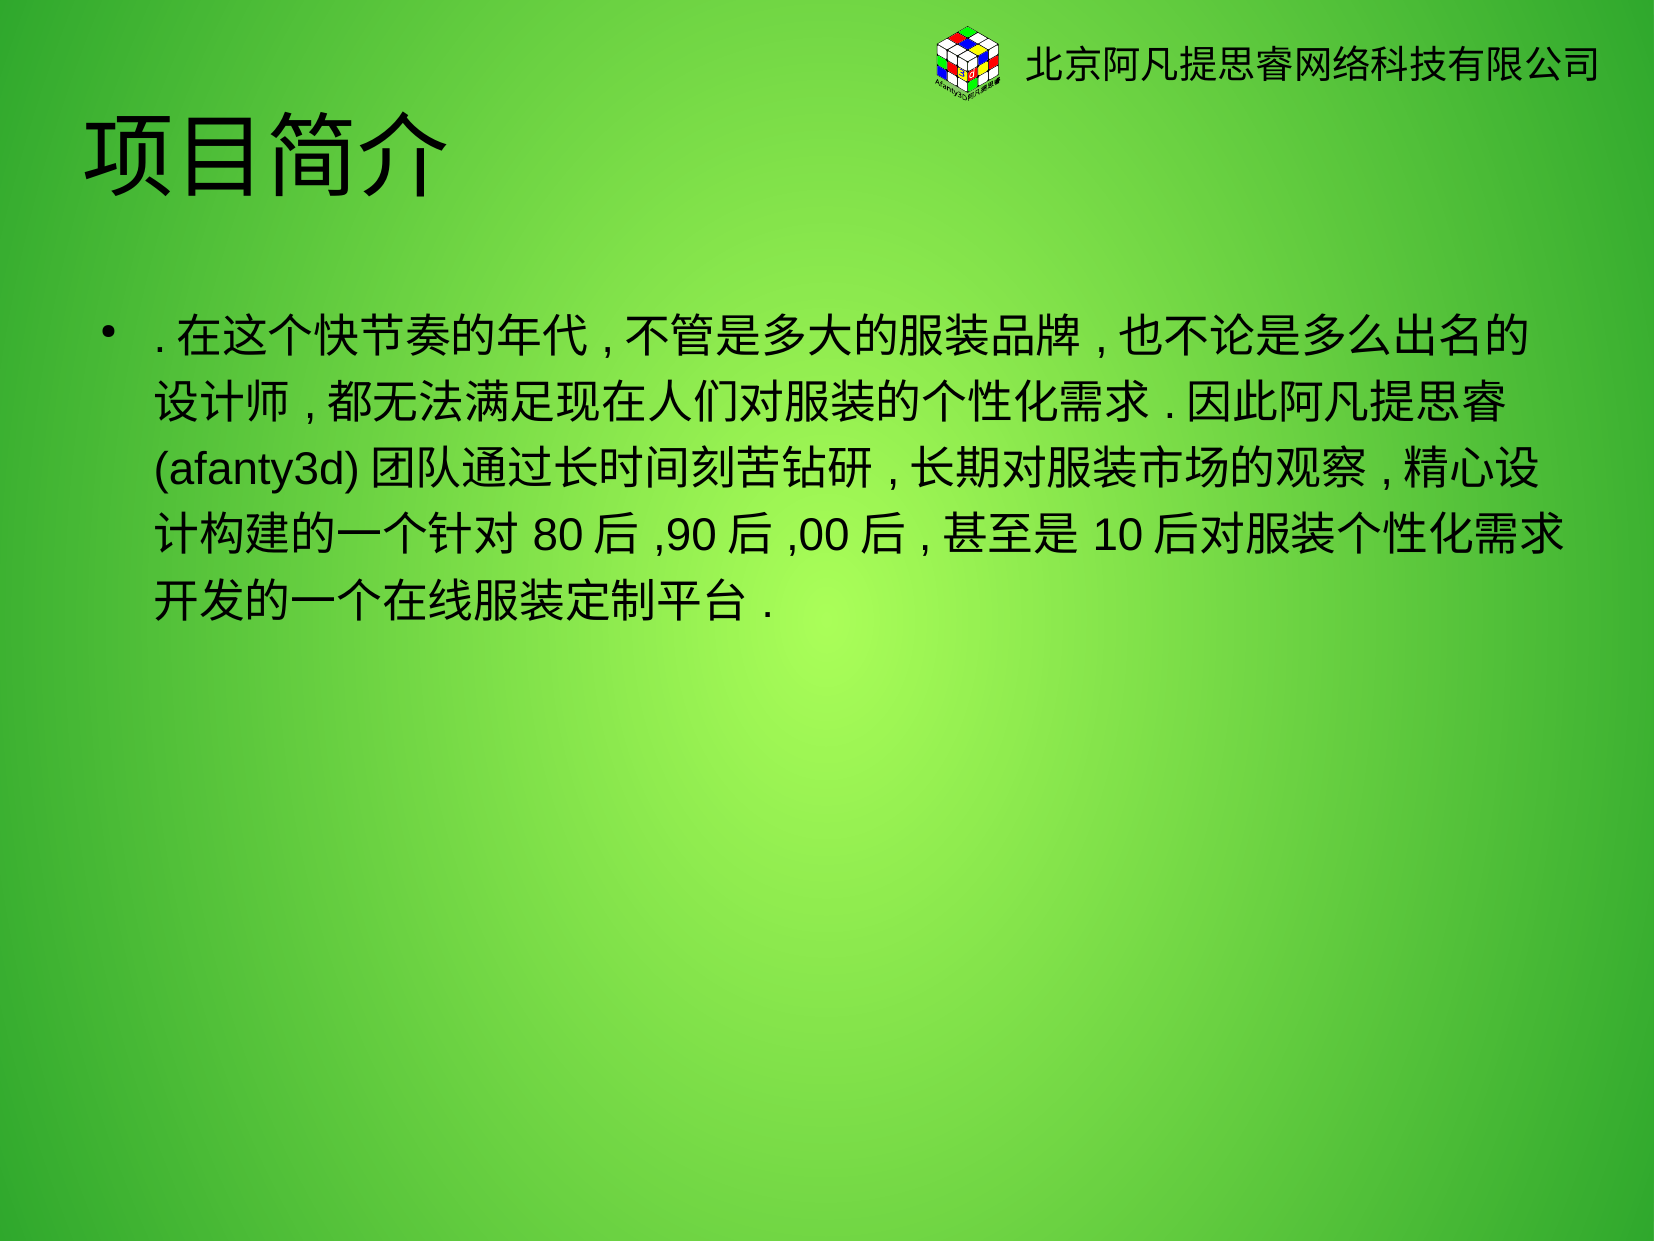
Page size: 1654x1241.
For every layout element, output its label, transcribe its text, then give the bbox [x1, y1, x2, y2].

title 项目简介 [82, 47, 1571, 252]
picture [915, 15, 1649, 107]
list .在这个快节奏的年代,不管是多大的服装品牌,也不论是多么出名的设计师,都无法满足现在人们对服装的个性化需求.因此阿凡提思睿(afanty3d)团队通过长时间刻苦钻研,长期对服装市场的观察,精心设计构建的一个针对80后,90后,00后,甚至是10后对服装个性化需求开发的一个在线服装定制平台. [82, 299, 1571, 1019]
